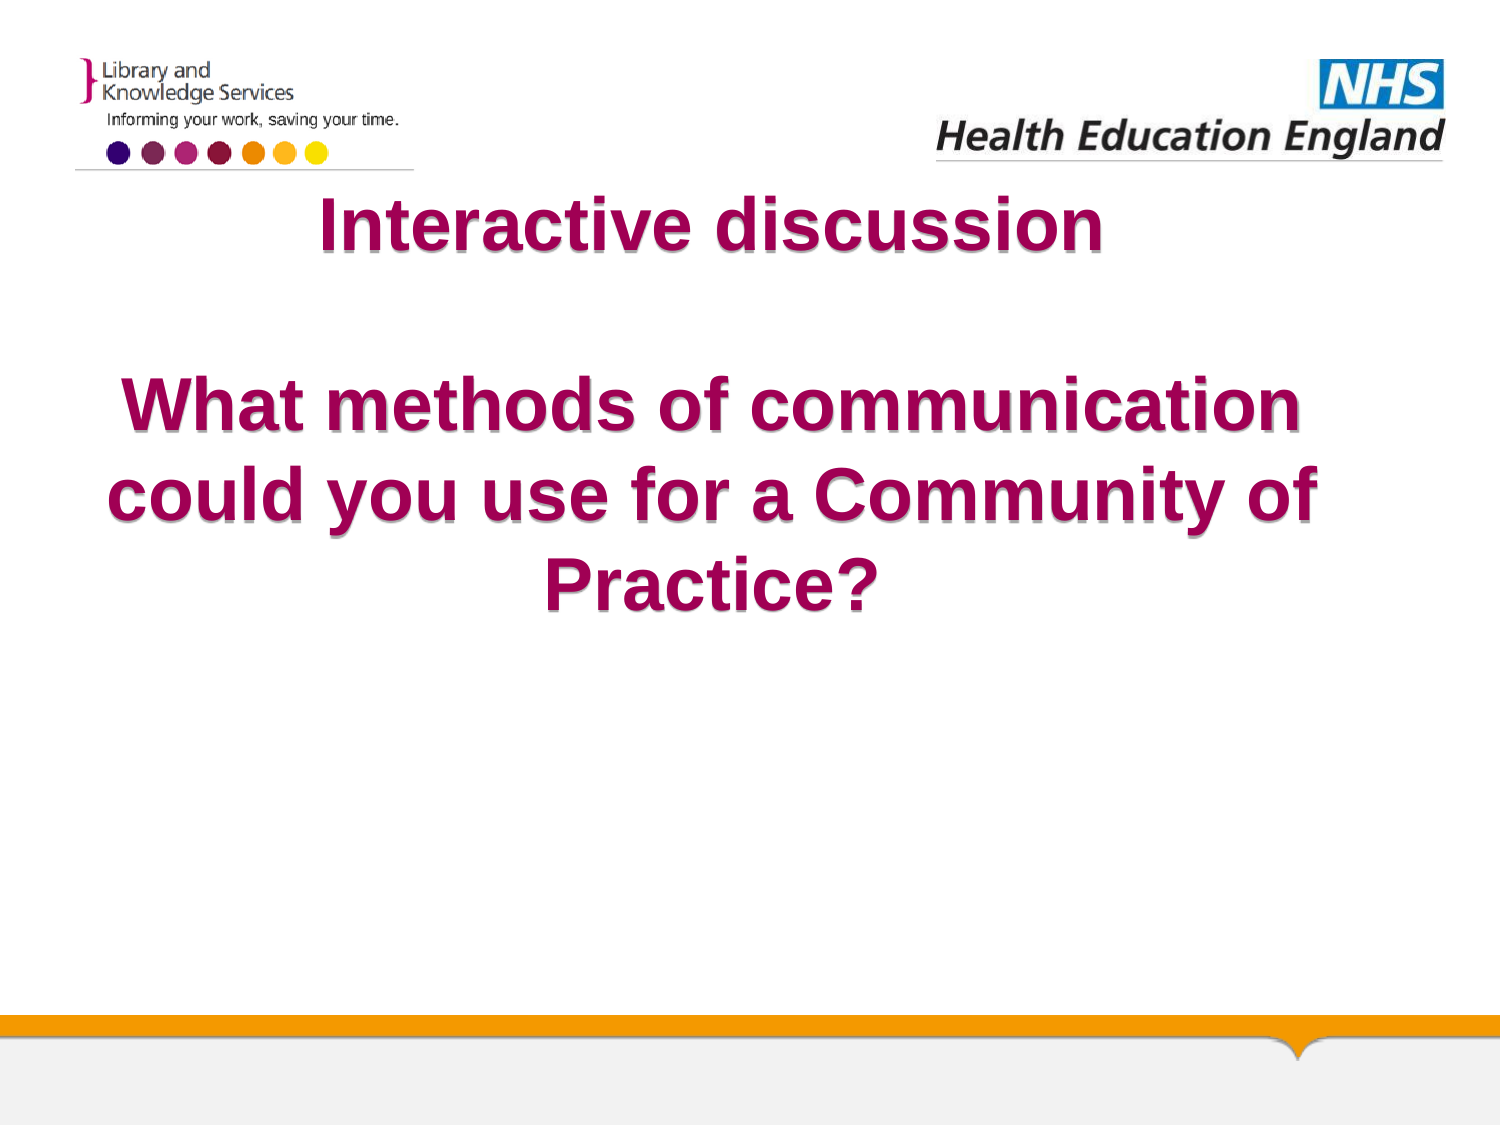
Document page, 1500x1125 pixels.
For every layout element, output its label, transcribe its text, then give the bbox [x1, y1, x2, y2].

title Interactive discussion What methods of communication could you use for a Community of Practice? [75, 168, 1419, 280]
picture [75, 54, 416, 169]
